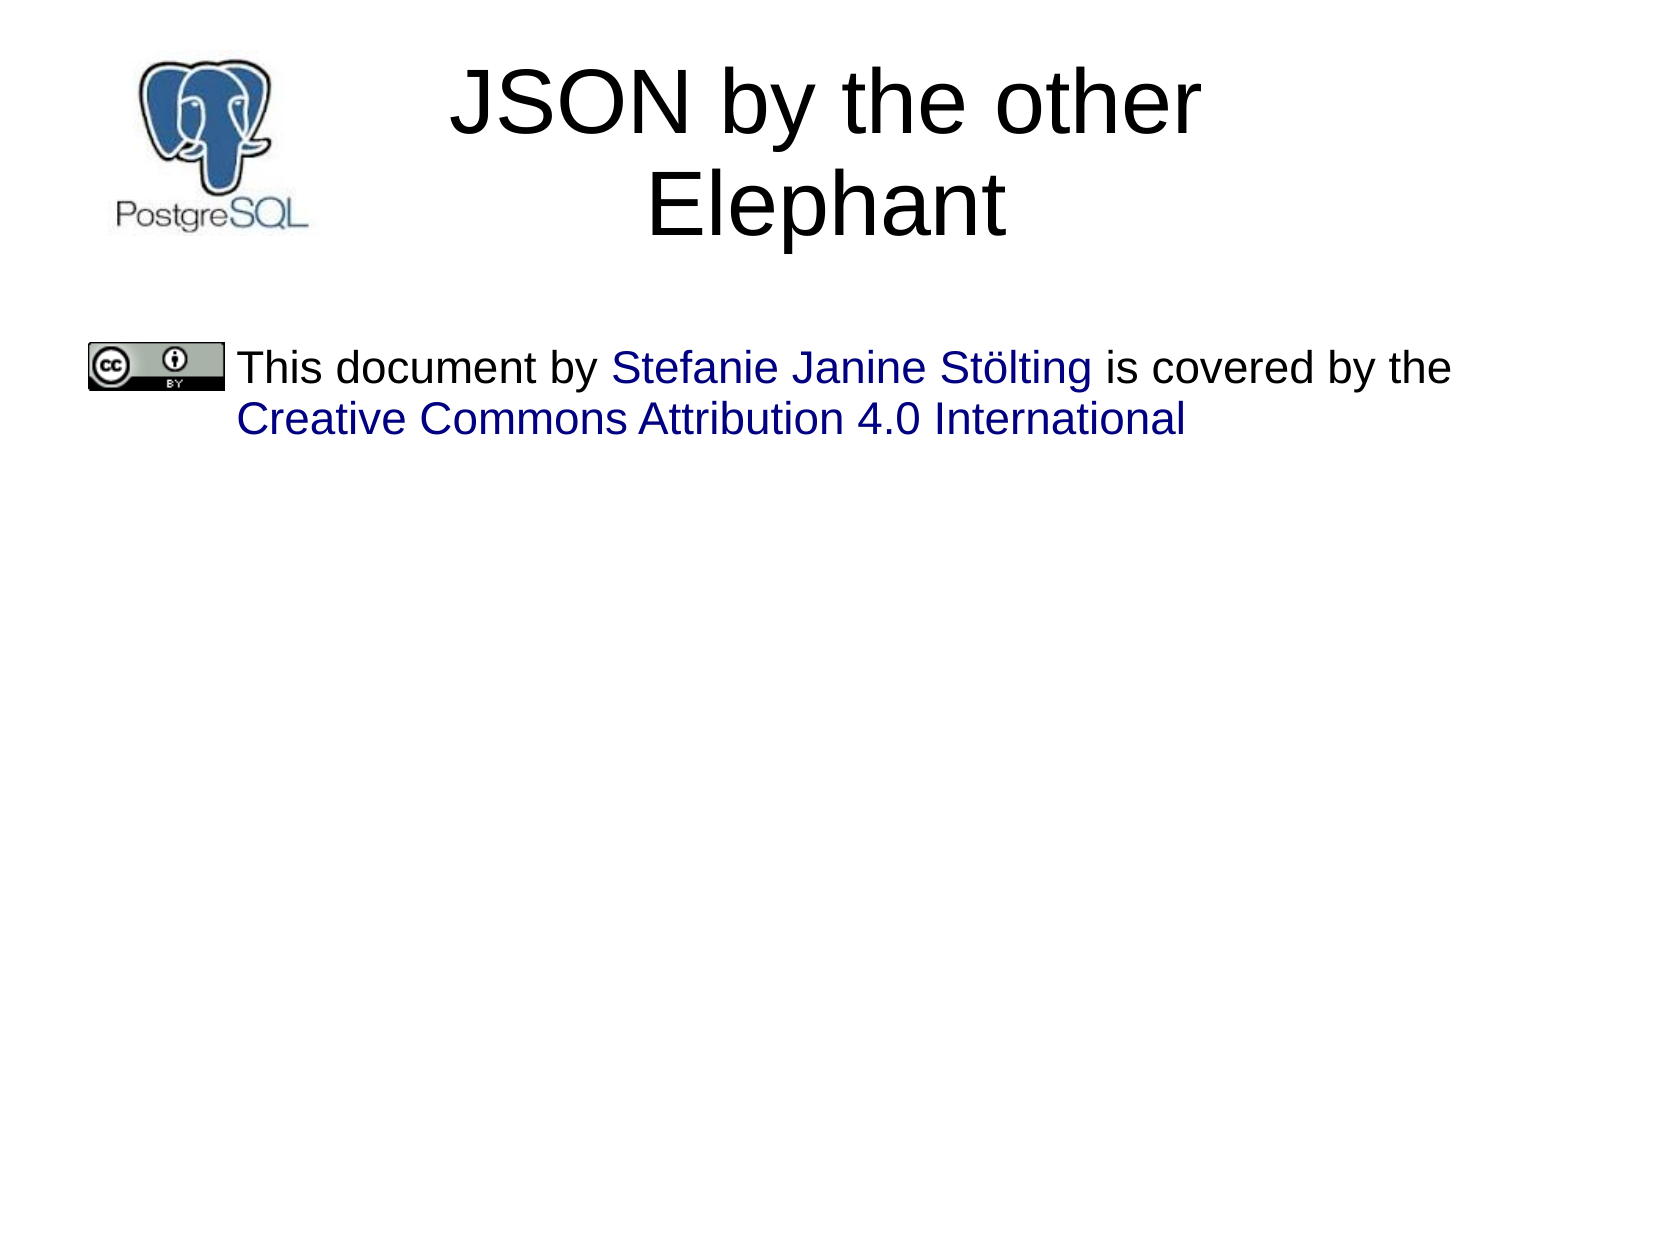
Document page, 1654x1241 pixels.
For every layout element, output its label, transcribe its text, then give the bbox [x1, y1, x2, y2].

list This document by Stefanie Janine Stölting is covered by theCreative Commons Attribution 4.0 International [165, 290, 1583, 1010]
title JSON by the other Elephant [82, 49, 1571, 257]
picture [88, 342, 165, 391]
picture [58, 50, 356, 236]
